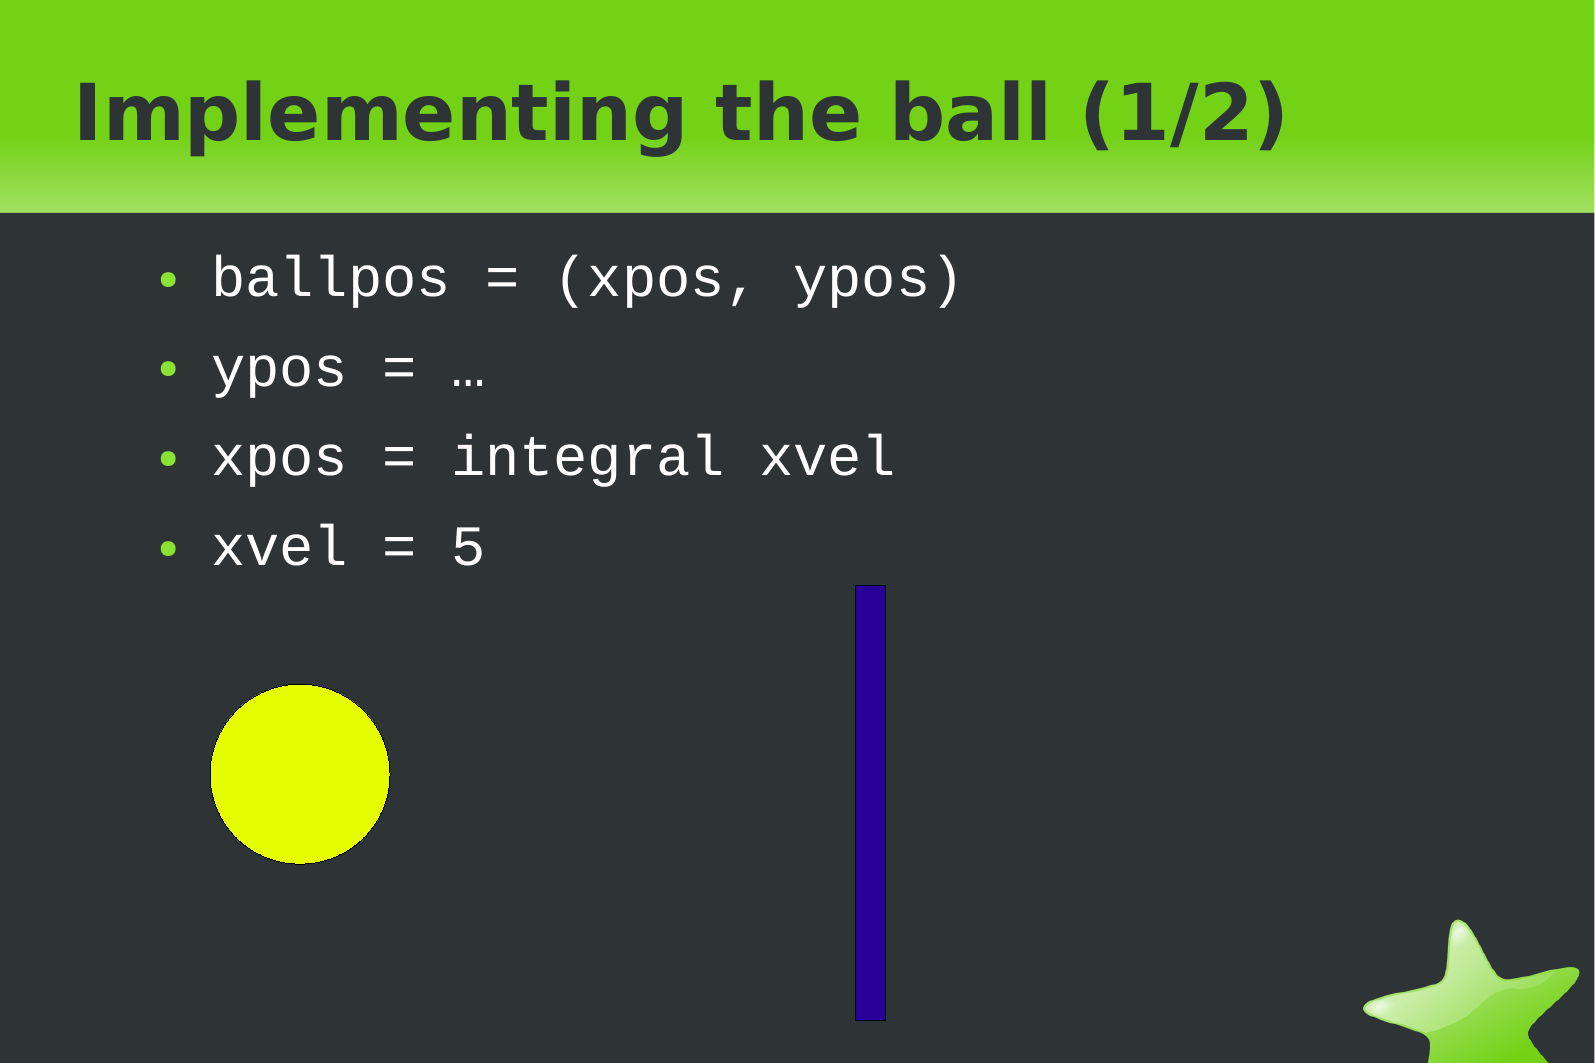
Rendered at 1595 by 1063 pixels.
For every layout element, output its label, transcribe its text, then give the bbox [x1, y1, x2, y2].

text_box [210, 684, 391, 865]
title Implementing the ball (1/2) [74, 25, 1510, 203]
list ballpos = (xpos, ypos) ypos = … xpos = integral xvel xvel = 5 [79, 248, 1515, 951]
text_box [855, 585, 886, 1021]
picture [0, 0, 1595, 1063]
